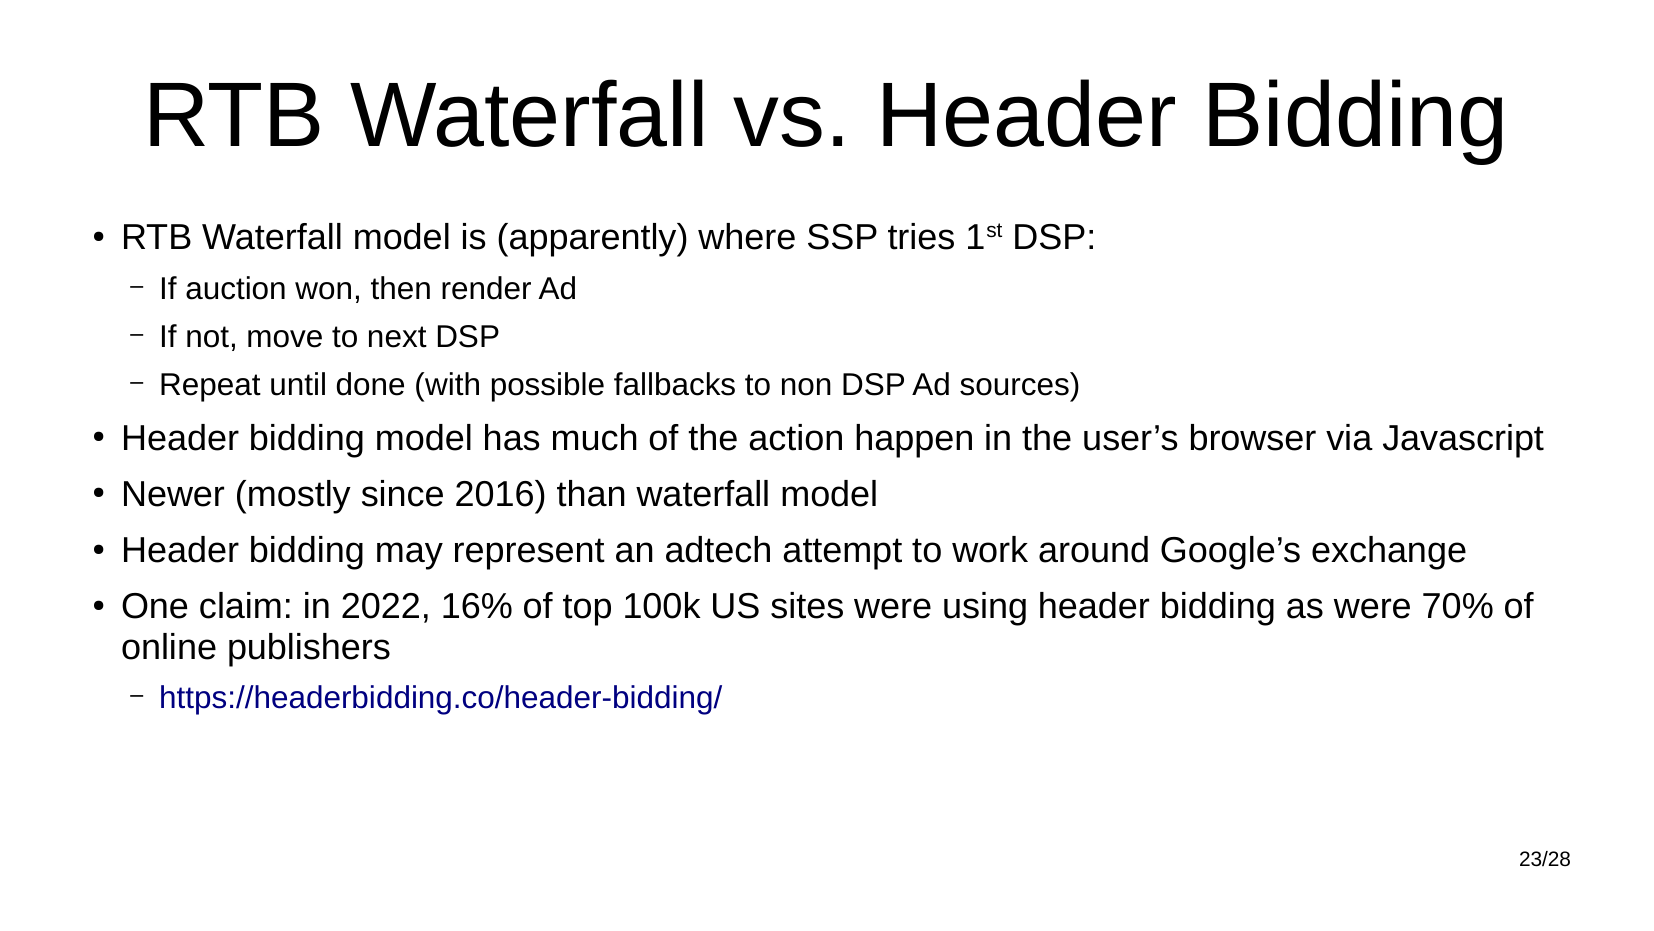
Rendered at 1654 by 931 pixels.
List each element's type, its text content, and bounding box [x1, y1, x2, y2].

list RTB Waterfall model is (apparently) where SSP tries 1st DSP: If auction won, then render Ad If not, move to next DSP Repeat until done (with possible fallbacks to non DSP Ad sources) Header bidding model has much of the action happen in the user’s browser via Javascript Newer (mostly since 2016) than waterfall model Header bidding may represent an adtech attempt to work around Google’s exchange One claim: in 2022, 16% of top 100k US sites were using header bidding as were 70% of online publishers https://headerbidding.co/header-bidding/ [82, 217, 1571, 758]
title RTB Waterfall vs. Header Bidding [82, 37, 1571, 193]
